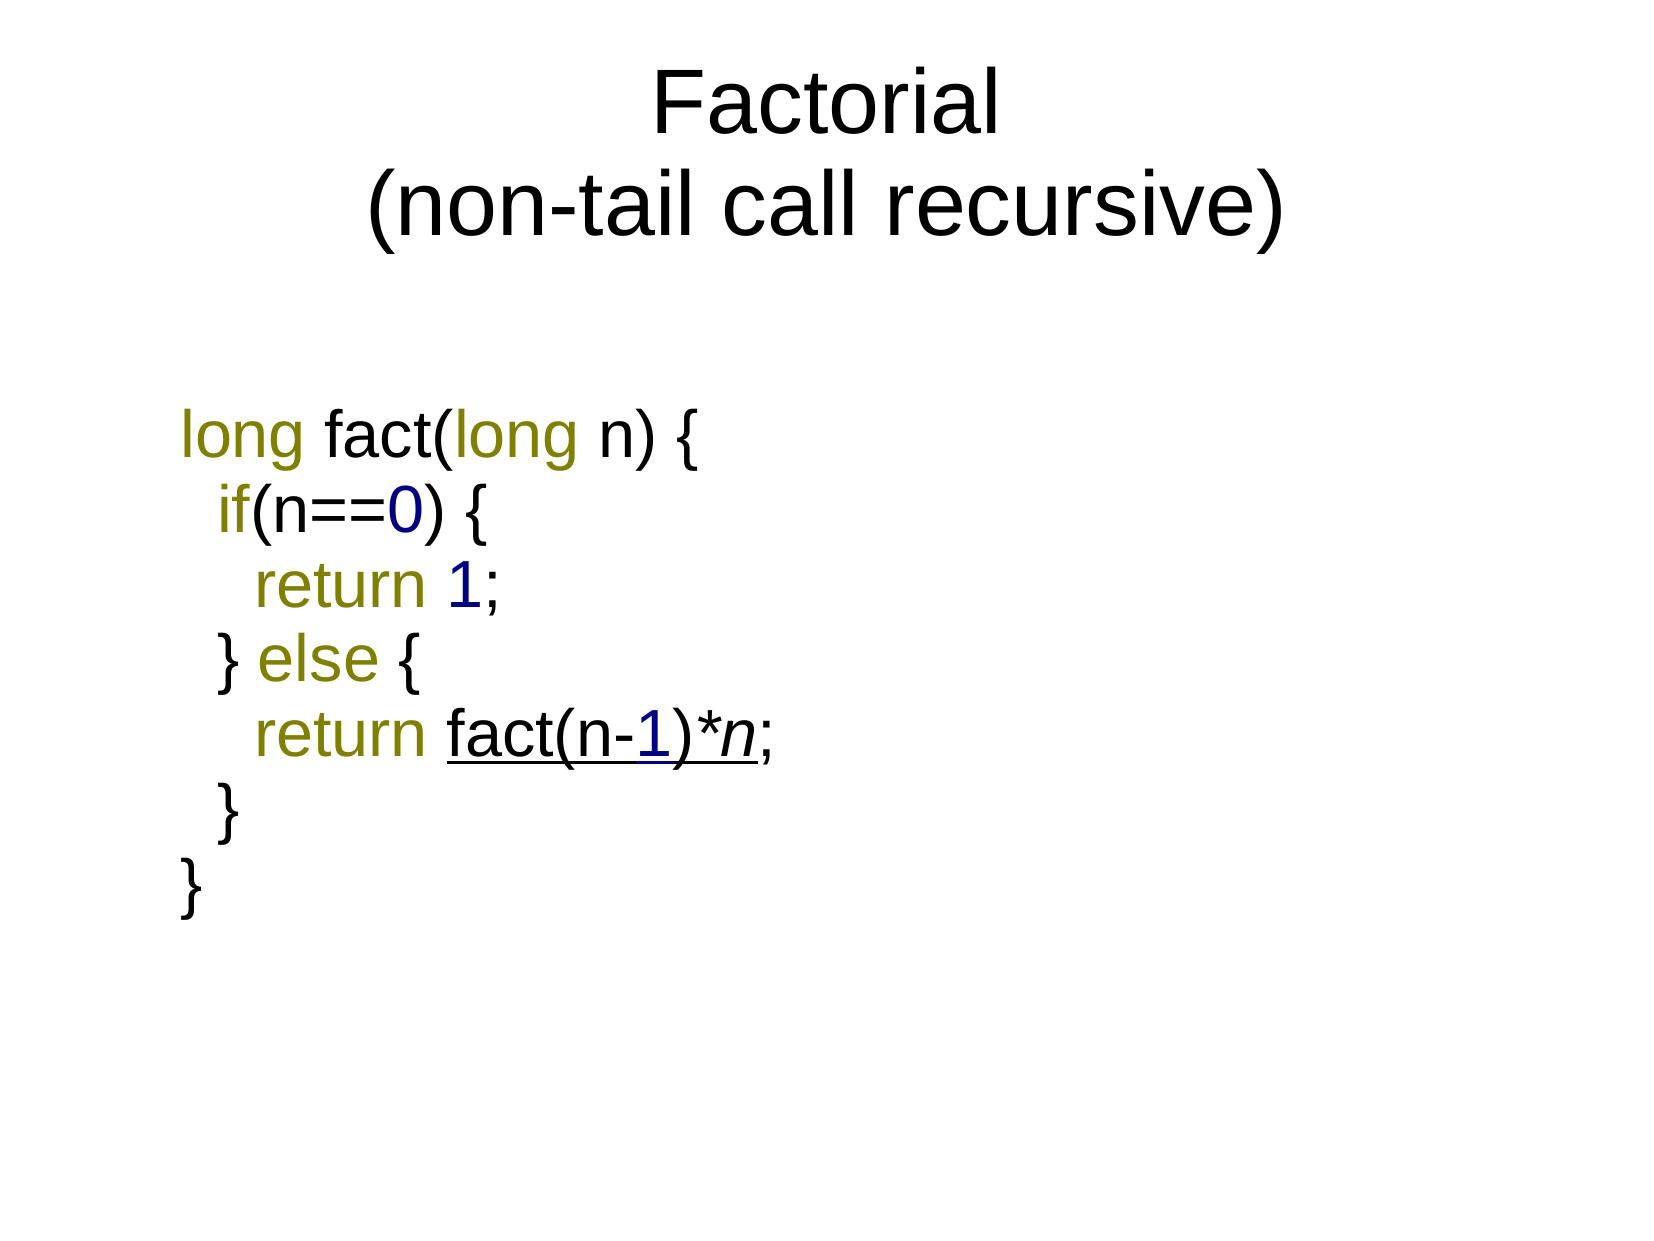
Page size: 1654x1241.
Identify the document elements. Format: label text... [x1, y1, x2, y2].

title Factorial (non-tail call recursive) [82, 49, 1571, 257]
text_box long fact(long n) { if(n==0) { return 1; } else { return fact(n-1)*n; } } [165, 389, 1465, 1063]
